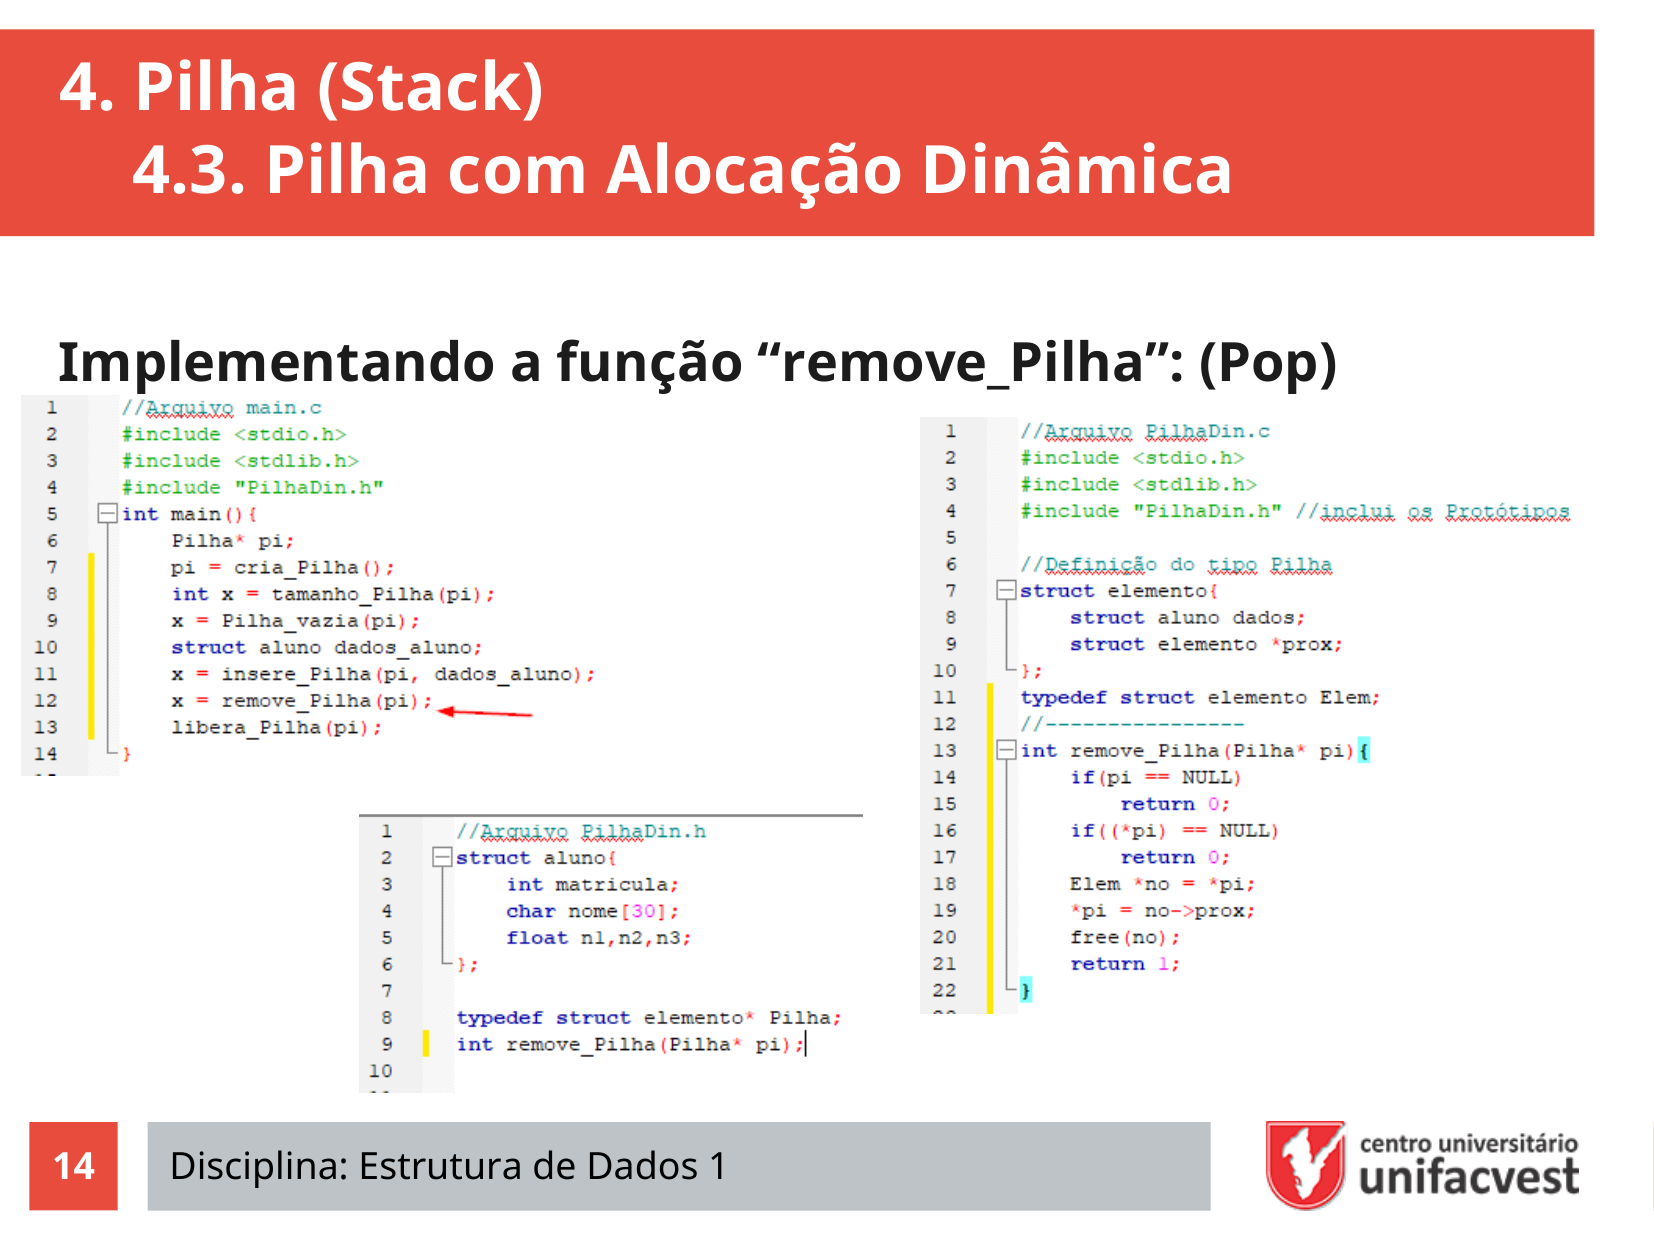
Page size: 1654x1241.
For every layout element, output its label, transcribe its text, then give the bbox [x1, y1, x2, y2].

text_box [1238, 1120, 1654, 1212]
picture [920, 417, 1580, 1014]
picture [359, 814, 863, 1094]
text_box Disciplina: Estrutura de Dados 1 [154, 1132, 1205, 1196]
list Implementando a função “remove_Pilha”: (Pop) [59, 324, 1566, 1093]
picture [21, 395, 615, 776]
picture [1266, 1121, 1579, 1211]
title 4. Pilha (Stack) 4.3. Pilha com Alocação Dinâmica [59, 59, 1595, 207]
